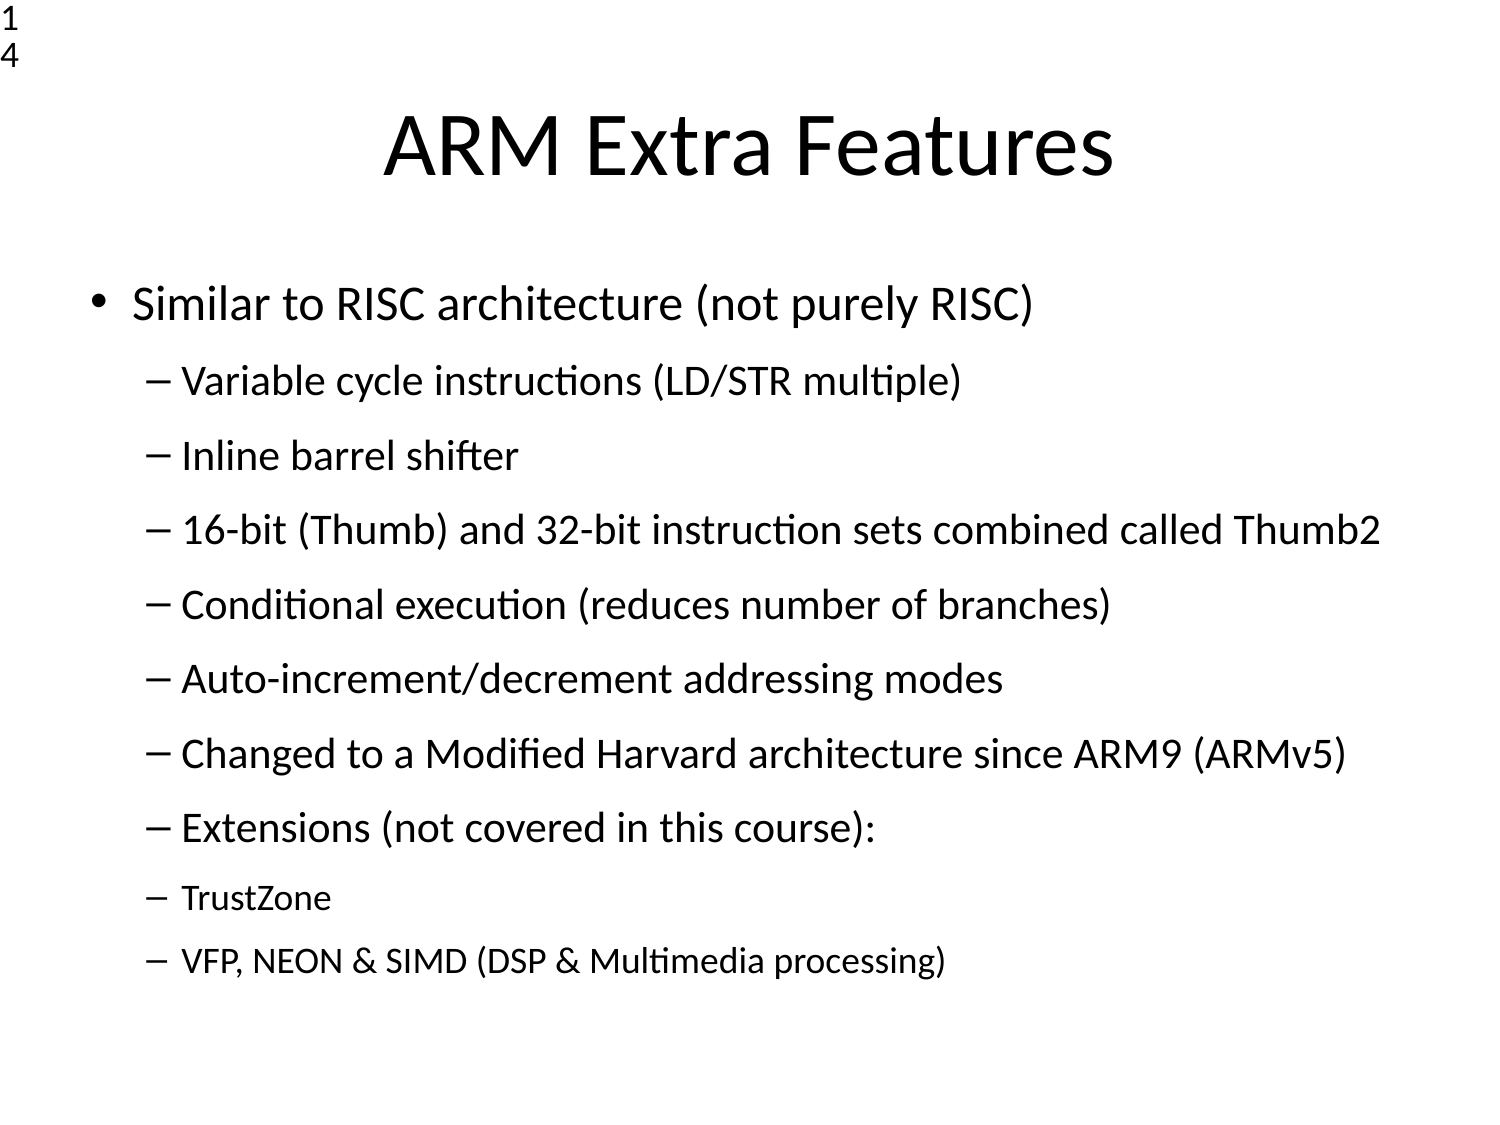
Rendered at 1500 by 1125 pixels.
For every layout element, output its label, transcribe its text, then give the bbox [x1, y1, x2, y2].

list Similar to RISC architecture (not purely RISC) Variable cycle instructions (LD/STR multiple) Inline barrel shifter 16-bit (Thumb) and 32-bit instruction sets combined called Thumb2 Conditional execution (reduces number of branches) Auto-increment/decrement addressing modes Changed to a Modified Harvard architecture since ARM9 (ARMv5) Extensions (not covered in this course): TrustZone VFP, NEON & SIMD (DSP & Multimedia processing) [75, 262, 1425, 1005]
title ARM Extra Features [75, 45, 1425, 233]
